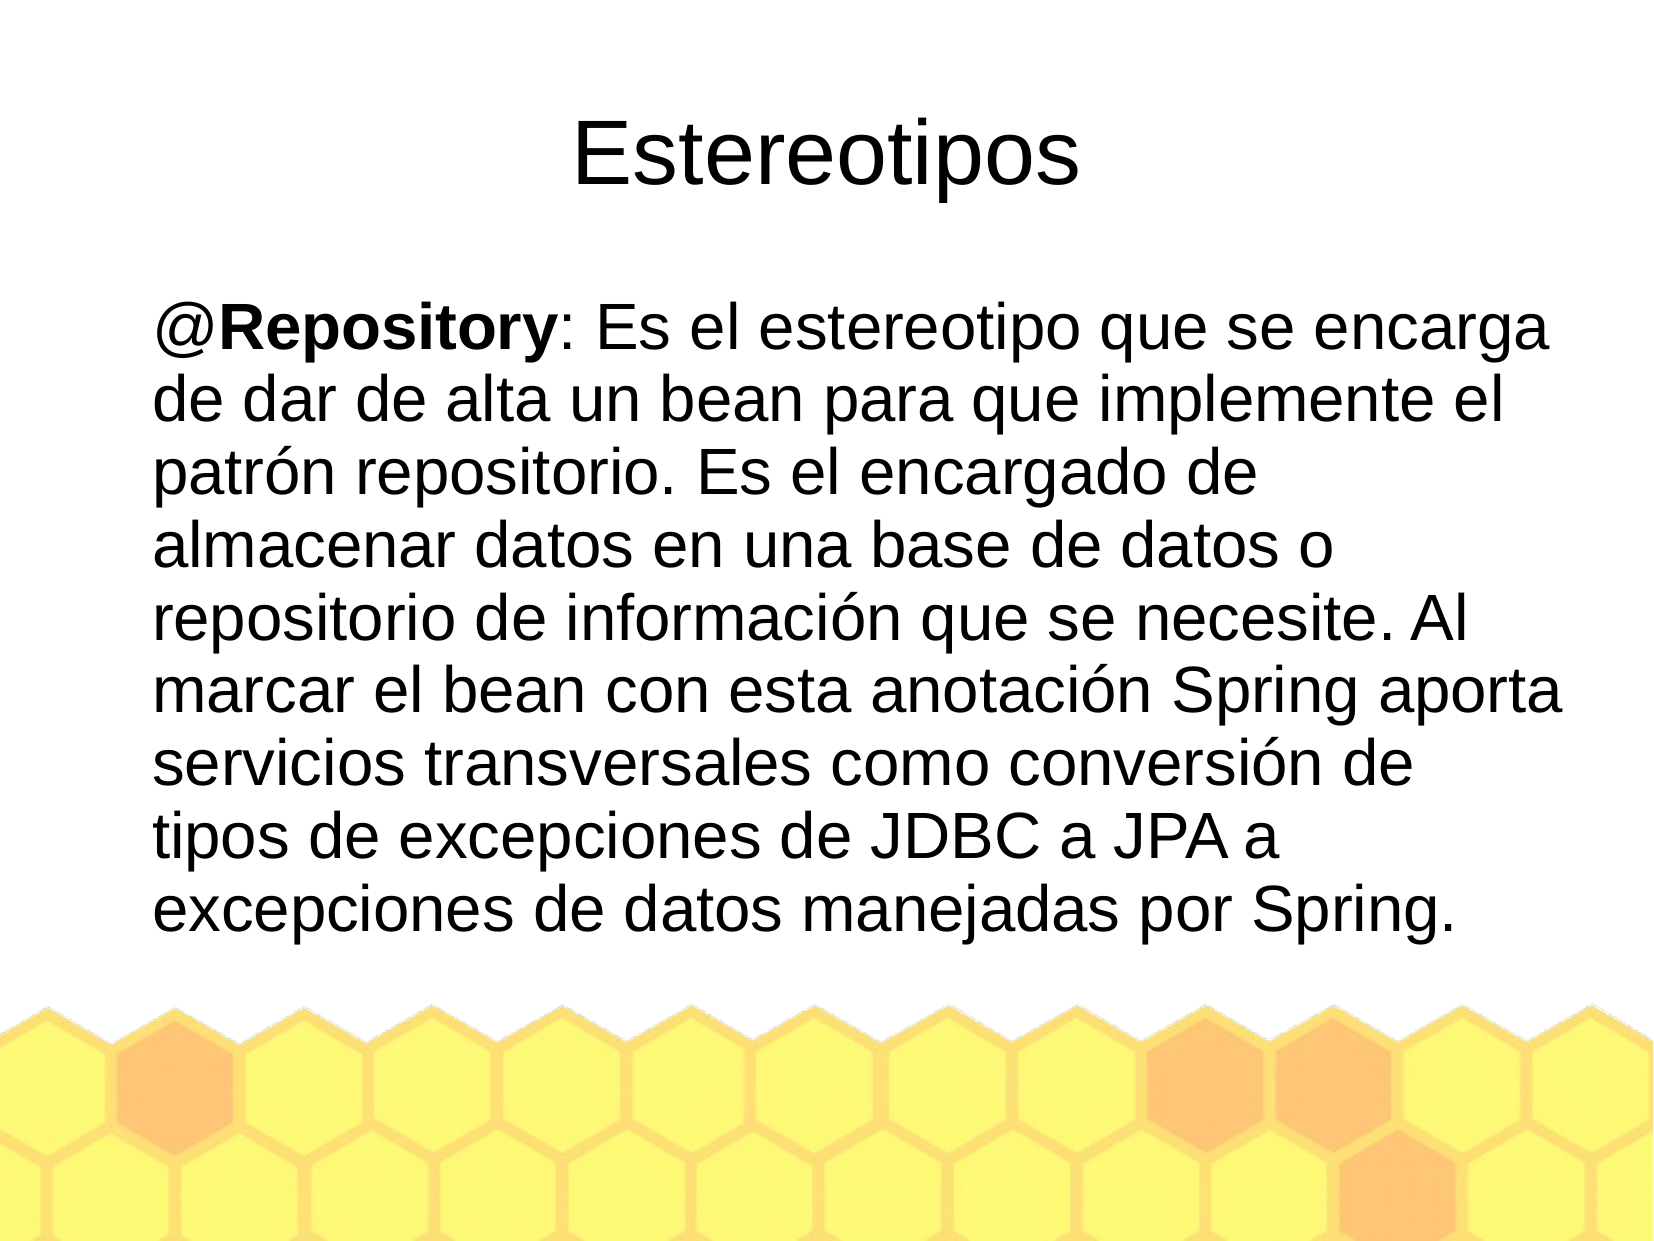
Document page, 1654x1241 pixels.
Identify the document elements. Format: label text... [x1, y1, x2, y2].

picture [0, 1001, 1654, 1241]
list @Repository: Es el estereotipo que se encarga de dar de alta un bean para que implemente el patrón repositorio. Es el encargado de almacenar datos en una base de datos o repositorio de información que se necesite. Al marcar el bean con esta anotación Spring aporta servicios transversales como conversión de tipos de excepciones de JDBC a JPA a excepciones de datos manejadas por Spring. [82, 290, 1571, 1010]
title Estereotipos [82, 49, 1571, 257]
